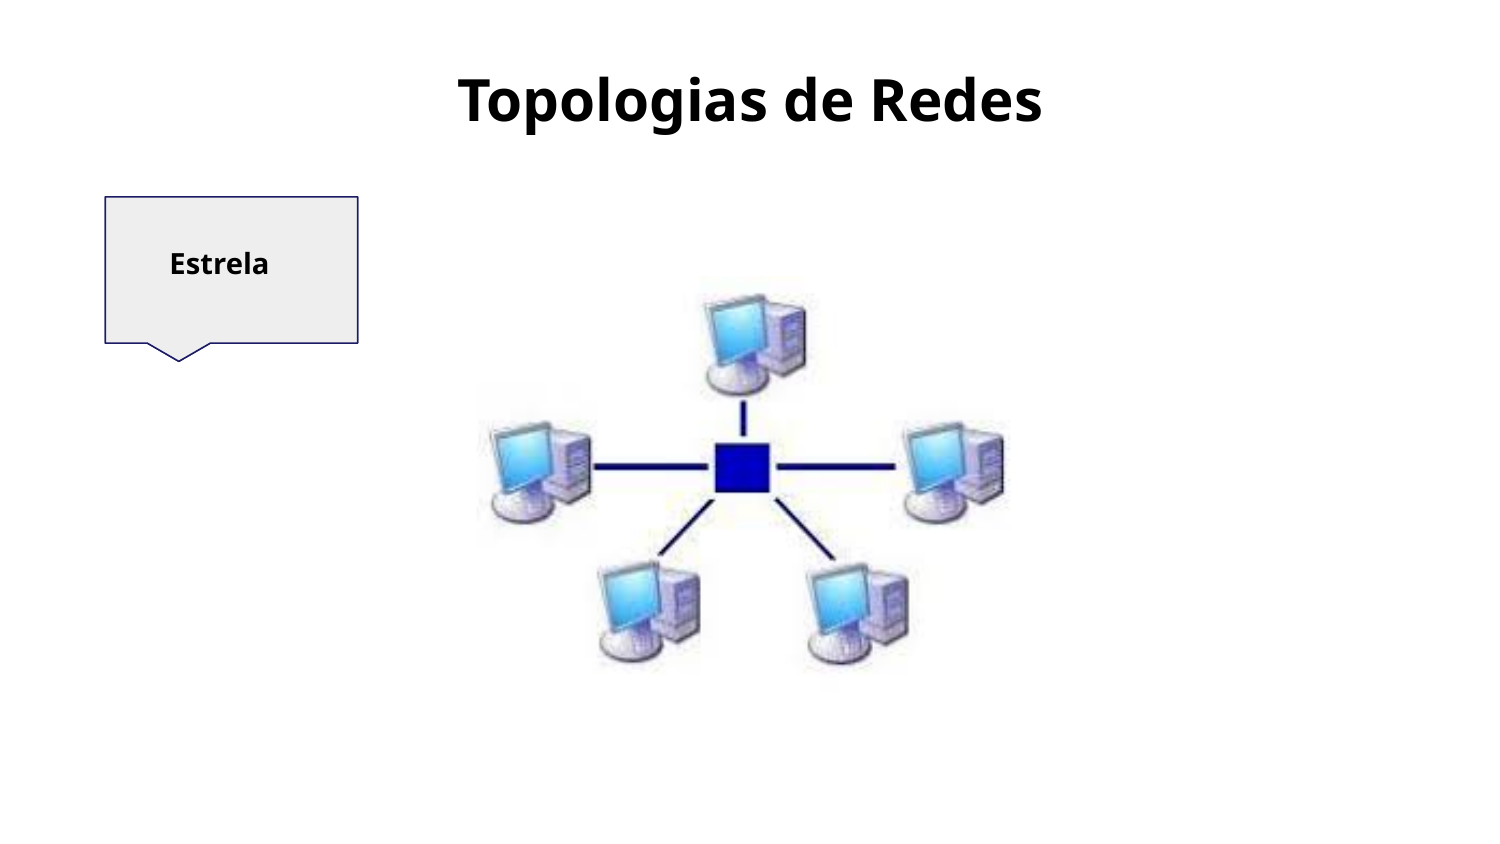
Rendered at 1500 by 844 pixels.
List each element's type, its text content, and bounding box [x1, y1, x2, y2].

picture [460, 276, 1045, 697]
text_box [105, 196, 358, 362]
title Topologias de Redes [75, 48, 1426, 142]
text_box Estrela [169, 248, 378, 279]
